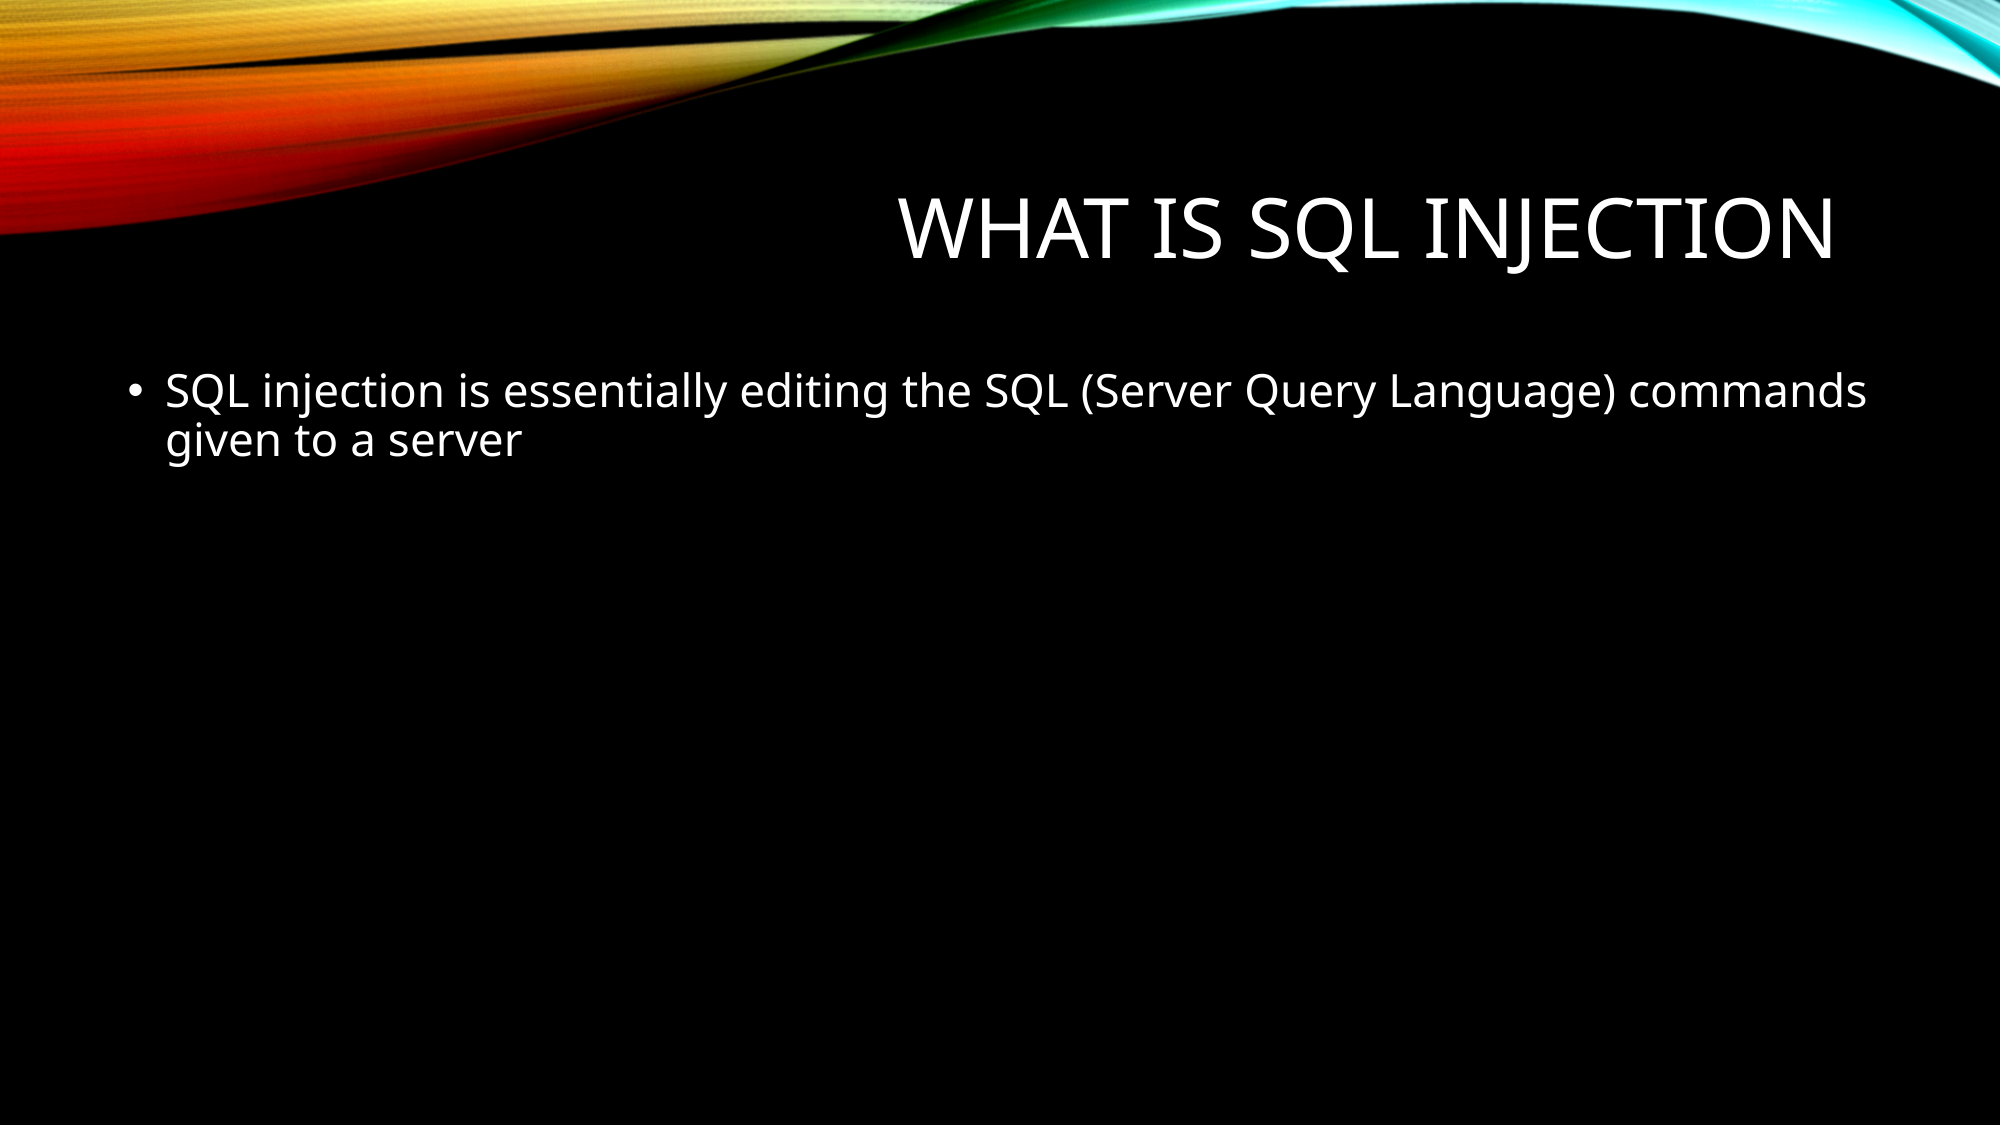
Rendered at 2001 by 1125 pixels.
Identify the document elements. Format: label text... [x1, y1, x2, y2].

title What is SQL Injection [474, 125, 1888, 338]
list SQL injection is essentially editing the SQL (Server Query Language) commands given to a server [112, 360, 1888, 1021]
picture [0, 0, 2000, 237]
